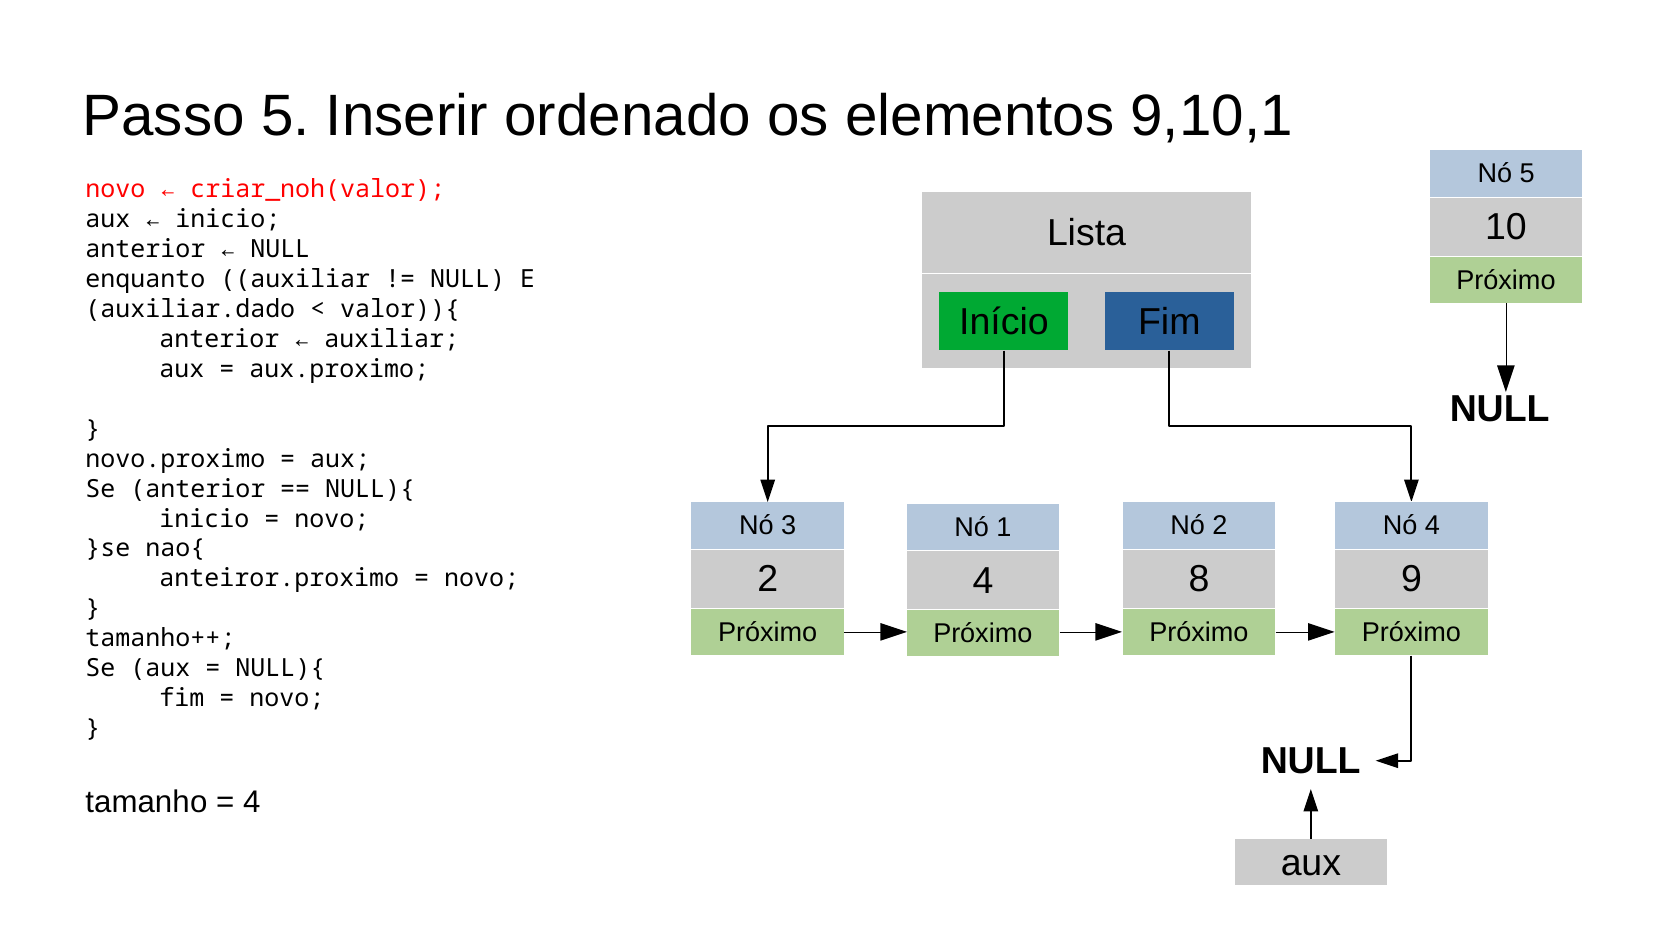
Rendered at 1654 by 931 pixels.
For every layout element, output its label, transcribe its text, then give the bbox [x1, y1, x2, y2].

text_box Nó 3 [690, 501, 845, 550]
text_box Próximo [1122, 608, 1276, 656]
text_box NULL [1246, 732, 1376, 790]
text_box 10 [1429, 198, 1583, 256]
text_box Nó 2 [1122, 501, 1276, 550]
text_box Fim [1104, 291, 1235, 351]
text_box 2 [690, 550, 845, 608]
title Passo 5. Inserir ordenado os elementos 9,10,1 [82, 37, 1571, 193]
text_box Lista [921, 191, 1252, 273]
text_box 4 [906, 551, 1060, 609]
text_box Próximo [690, 608, 845, 656]
text_box NULL [1435, 380, 1565, 438]
text_box Nó 4 [1334, 501, 1489, 550]
text_box Próximo [906, 609, 1060, 657]
text_box 9 [1334, 550, 1489, 608]
text_box Nó 5 [1429, 149, 1583, 198]
text_box Próximo [1429, 256, 1583, 304]
text_box novo ← criar_noh(valor); aux ← inicio; anterior ← NULL enquanto ((auxiliar != NULL) E (auxiliar.dado < valor)){ anterior ← auxiliar; aux = aux.proximo; } novo.proximo = aux; Se (anterior == NULL){ inicio = novo; }se nao{ anteiror.proximo = novo; } tamanho++; Se (aux = NULL){ fim = novo; } [70, 165, 615, 779]
text_box 8 [1122, 550, 1276, 608]
text_box Nó 1 [906, 503, 1060, 551]
text_box [921, 273, 1252, 369]
text_box aux [1234, 838, 1388, 886]
text_box tamanho = 4 [70, 779, 276, 827]
text_box Próximo [1334, 608, 1489, 656]
text_box Início [938, 291, 1069, 351]
